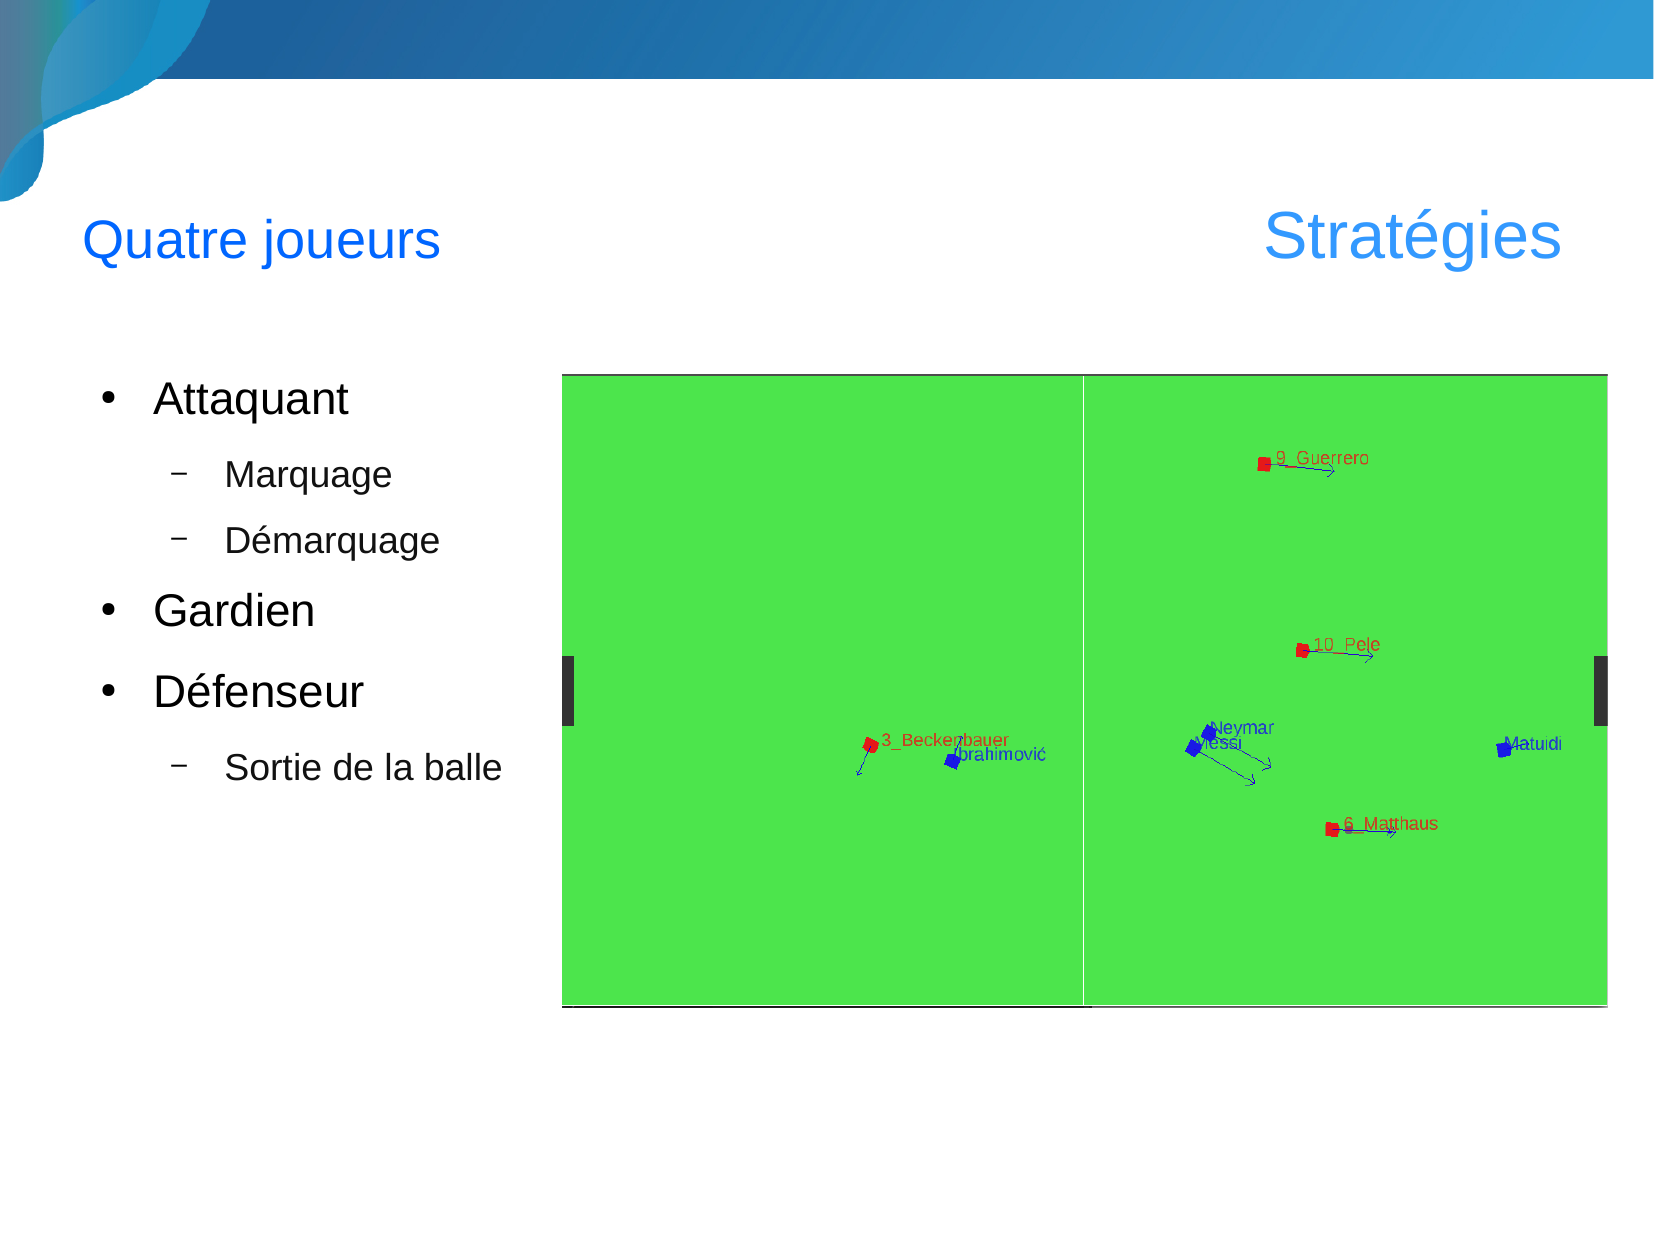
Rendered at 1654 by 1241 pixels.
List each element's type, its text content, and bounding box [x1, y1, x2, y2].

picture [0, 0, 1654, 1241]
list Attaquant Marquage Démarquage Gardien Défenseur Sortie de la balle [82, 372, 1571, 968]
title Quatre joueurs Stratégies [82, 139, 1571, 332]
